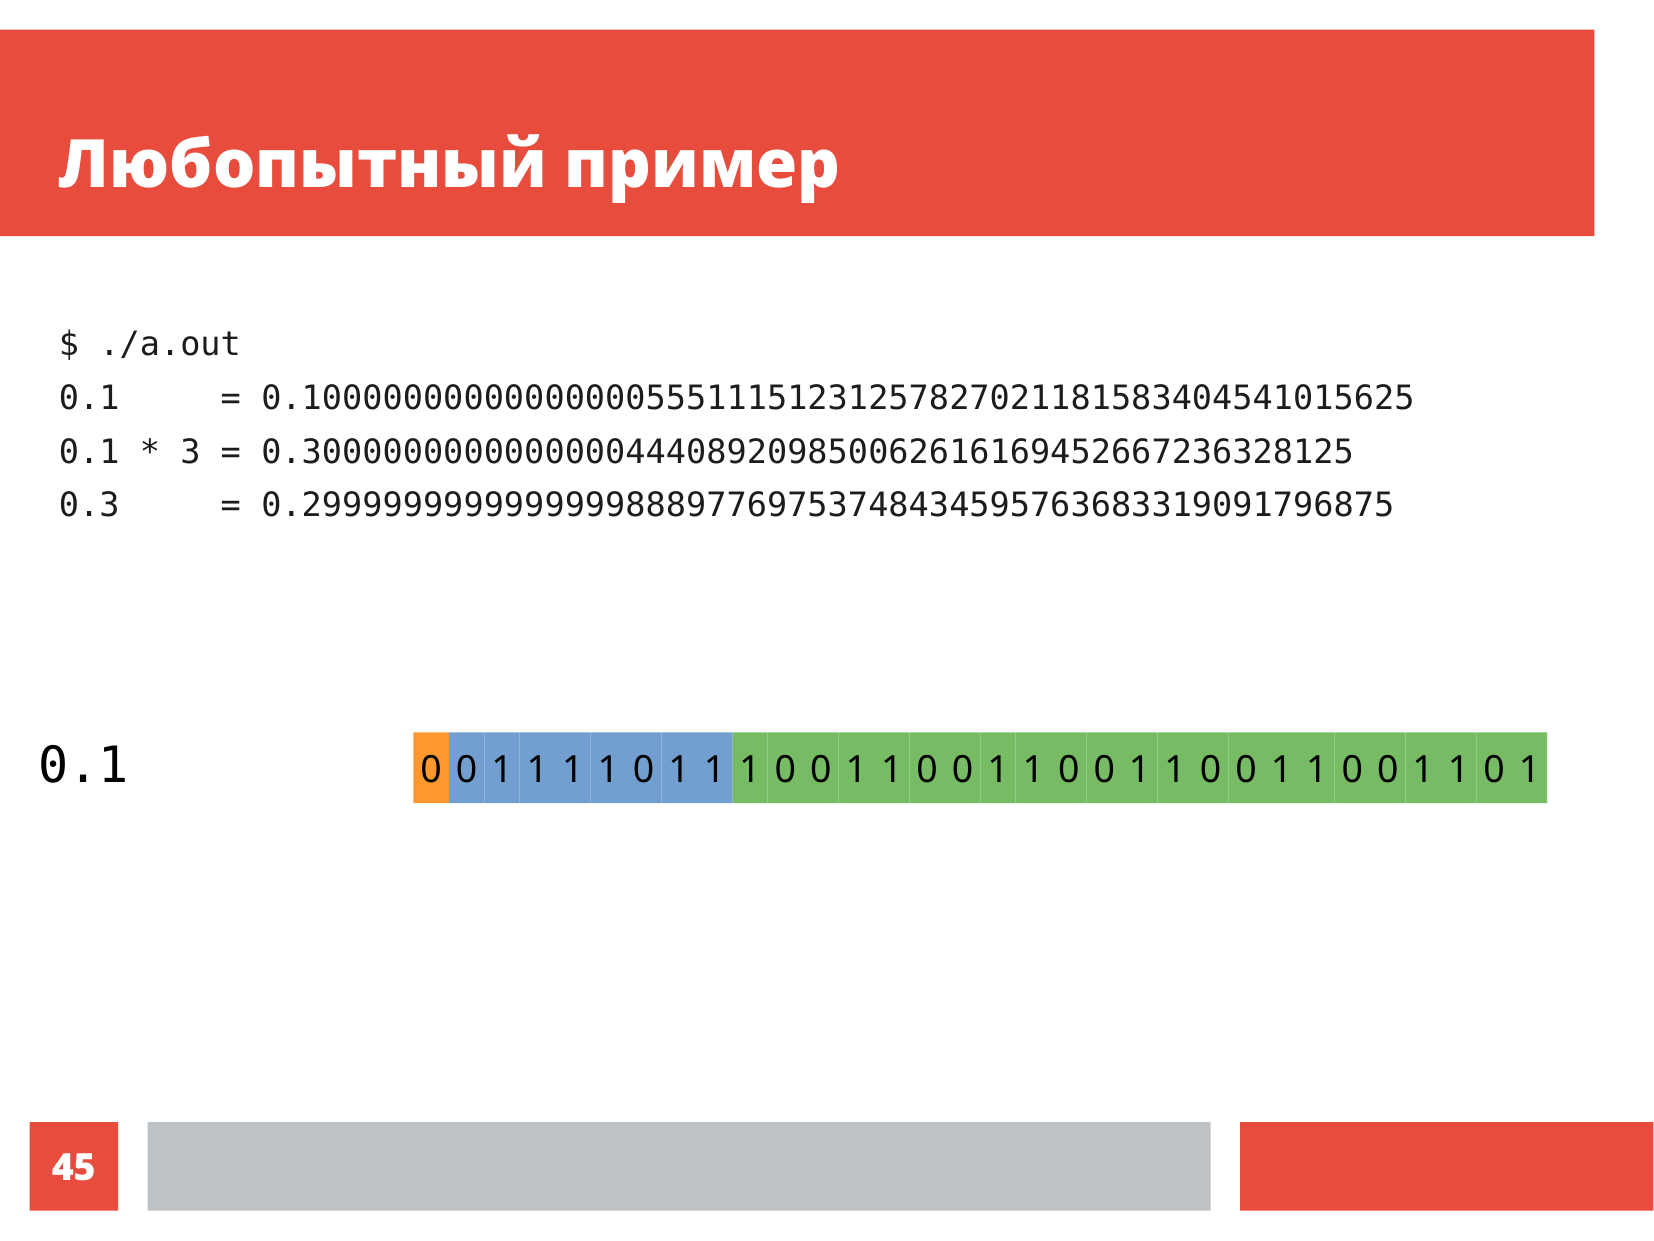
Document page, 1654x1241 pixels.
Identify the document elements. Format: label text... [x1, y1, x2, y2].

text_box 0 [767, 732, 803, 804]
text_box 0.1 [23, 732, 414, 798]
text_box 0 [449, 732, 484, 804]
text_box 1 [1511, 732, 1548, 804]
text_box 1 [1122, 732, 1157, 804]
text_box 1 [1157, 732, 1192, 804]
text_box 1 [1015, 732, 1051, 804]
list $ ./a.out 0.1 = 0.1000000000000000055511151231257827021181583404541015625 0.1 * 3 = 0.3000000000000000444089209850062616169452667236328125 0.3 = 0.299999999999999988897769753748434595763683319091796875 [59, 324, 1565, 603]
text_box 1 [1440, 732, 1476, 804]
text_box 0 [1086, 732, 1122, 804]
text_box 0 [1051, 732, 1086, 804]
text_box 0 [909, 732, 944, 804]
text_box 0 [1334, 732, 1370, 804]
text_box 1 [980, 732, 1015, 804]
text_box 1 [1405, 732, 1440, 804]
text_box 1 [696, 732, 733, 804]
text_box 0 [803, 732, 838, 804]
text_box 1 [874, 732, 909, 804]
text_box 1 [733, 732, 767, 804]
text_box 1 [838, 732, 874, 804]
text_box 1 [555, 732, 590, 804]
text_box 1 [484, 732, 519, 804]
text_box 0 [625, 732, 661, 804]
title Любопытный пример [59, 59, 1595, 207]
text_box 1 [1263, 732, 1299, 804]
text_box 1 [1299, 732, 1334, 804]
text_box 1 [590, 732, 625, 804]
text_box 0 [944, 732, 980, 804]
text_box 0 [1476, 732, 1511, 804]
text_box 1 [519, 732, 555, 804]
text_box 0 [1370, 732, 1405, 804]
text_box 1 [661, 732, 696, 804]
text_box 0 [413, 732, 449, 804]
text_box 0 [1228, 732, 1263, 804]
text_box 0 [1192, 732, 1228, 804]
